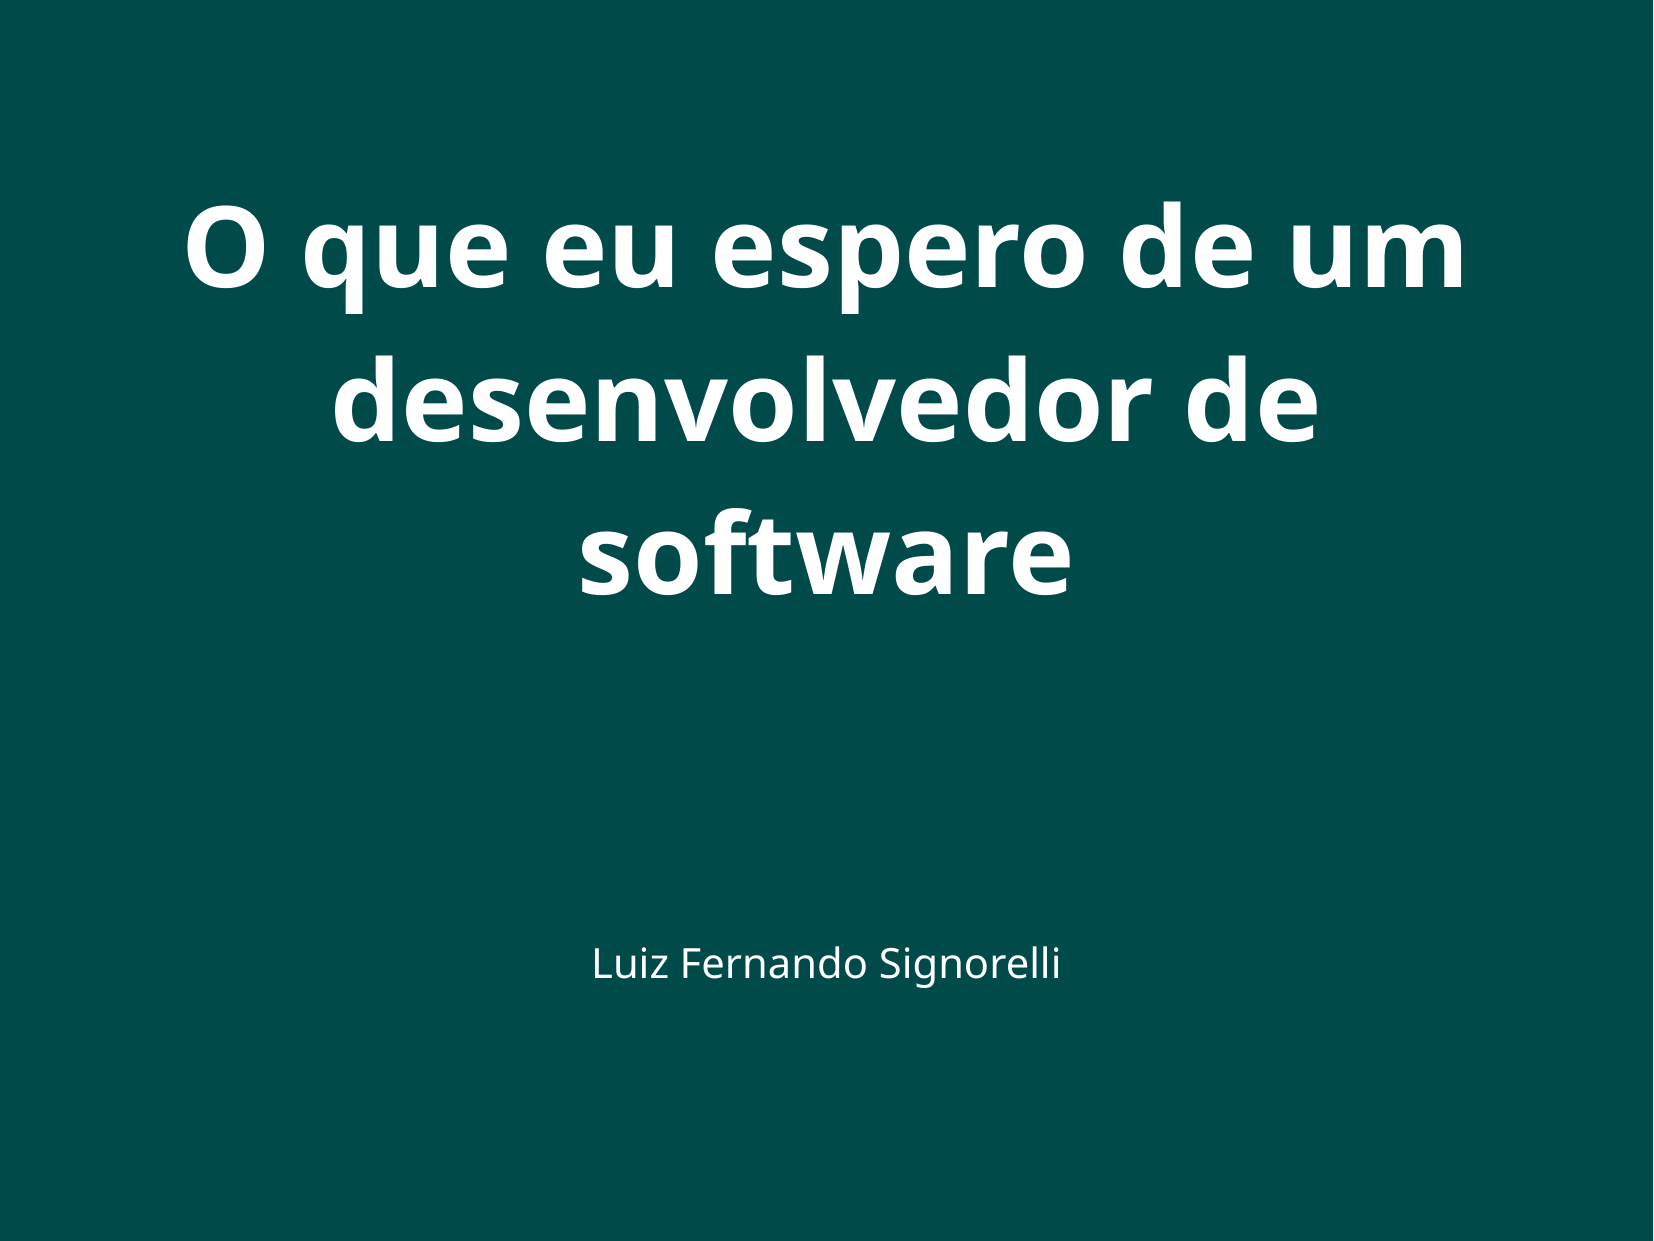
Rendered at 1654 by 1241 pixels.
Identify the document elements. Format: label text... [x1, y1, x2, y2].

subtitle O que eu espero de um desenvolvedor de software Luiz Fernando Signorelli [82, 49, 1571, 1109]
